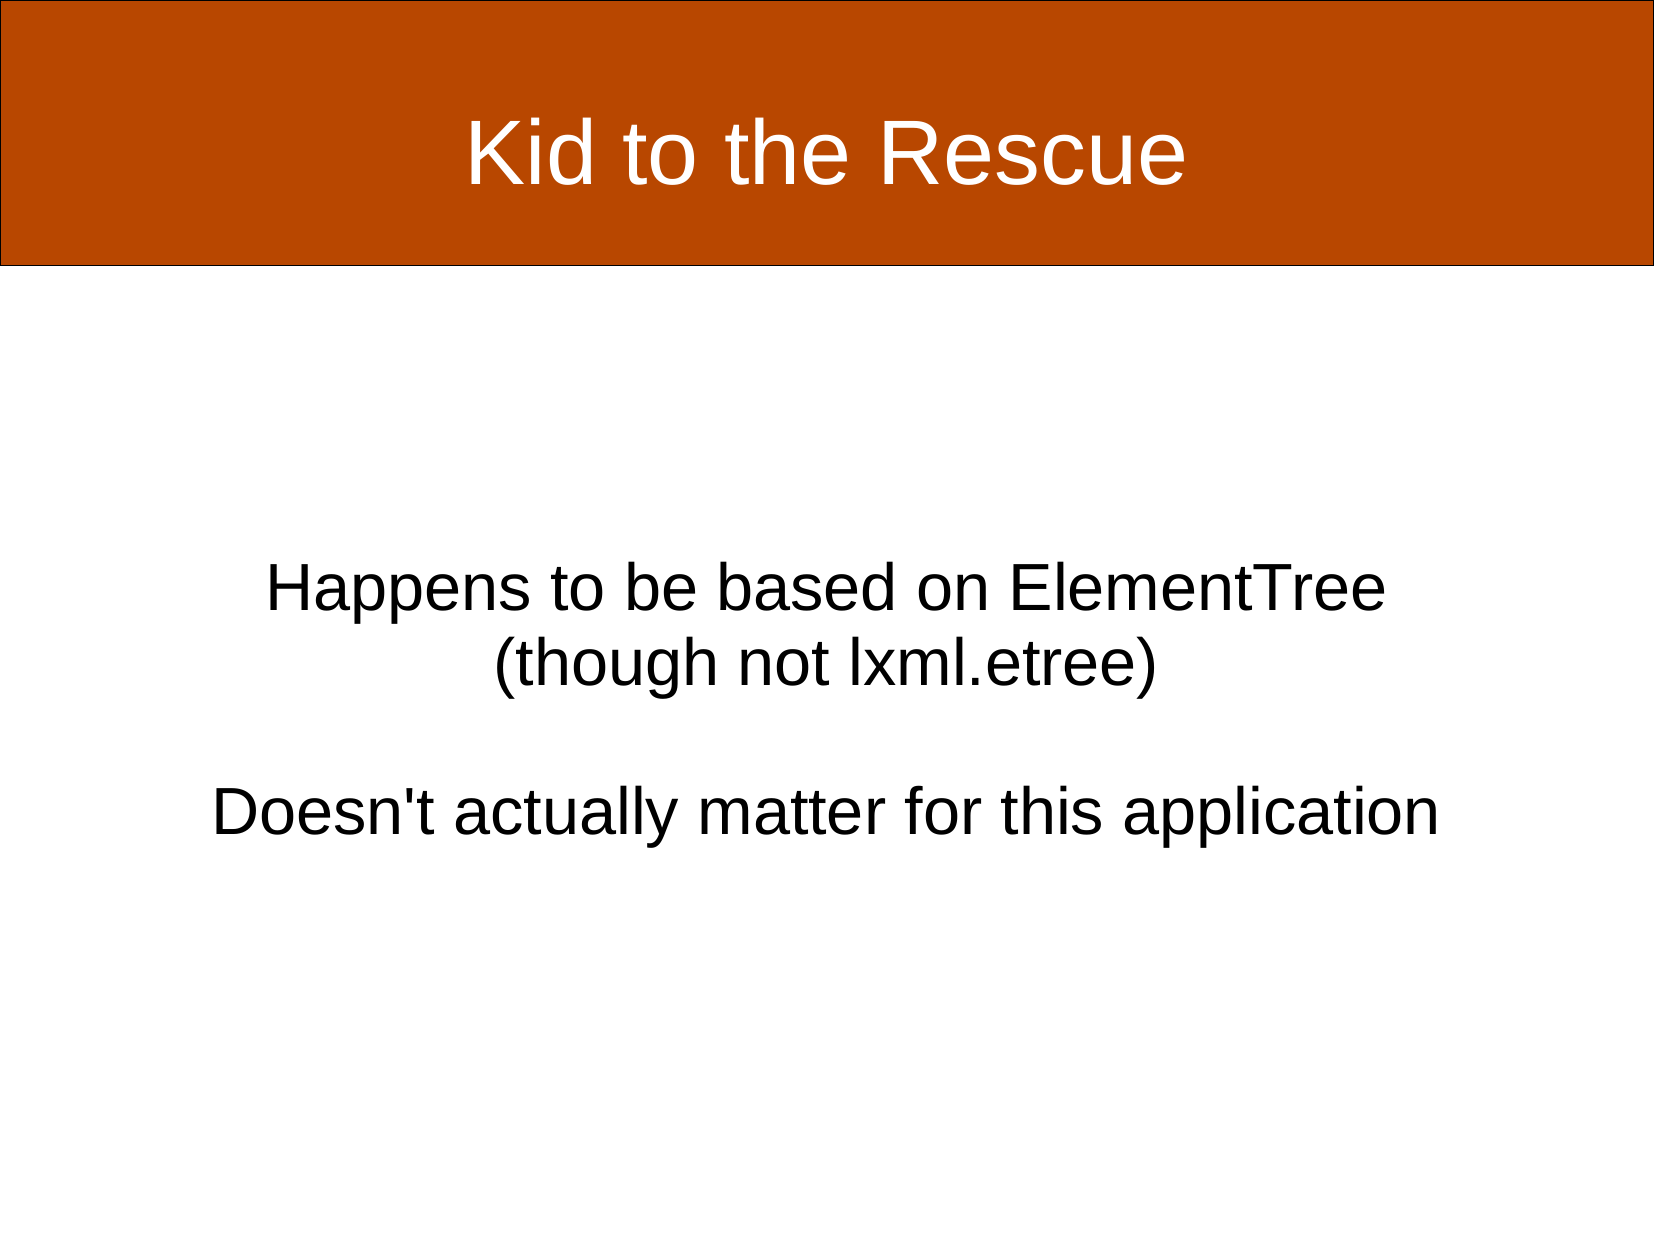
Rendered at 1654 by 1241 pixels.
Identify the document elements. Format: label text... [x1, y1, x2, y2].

subtitle Happens to be based on ElementTree (though not lxml.etree) Doesn't actually matter for this application [82, 297, 1571, 1102]
title Kid to the Rescue [82, 56, 1571, 250]
